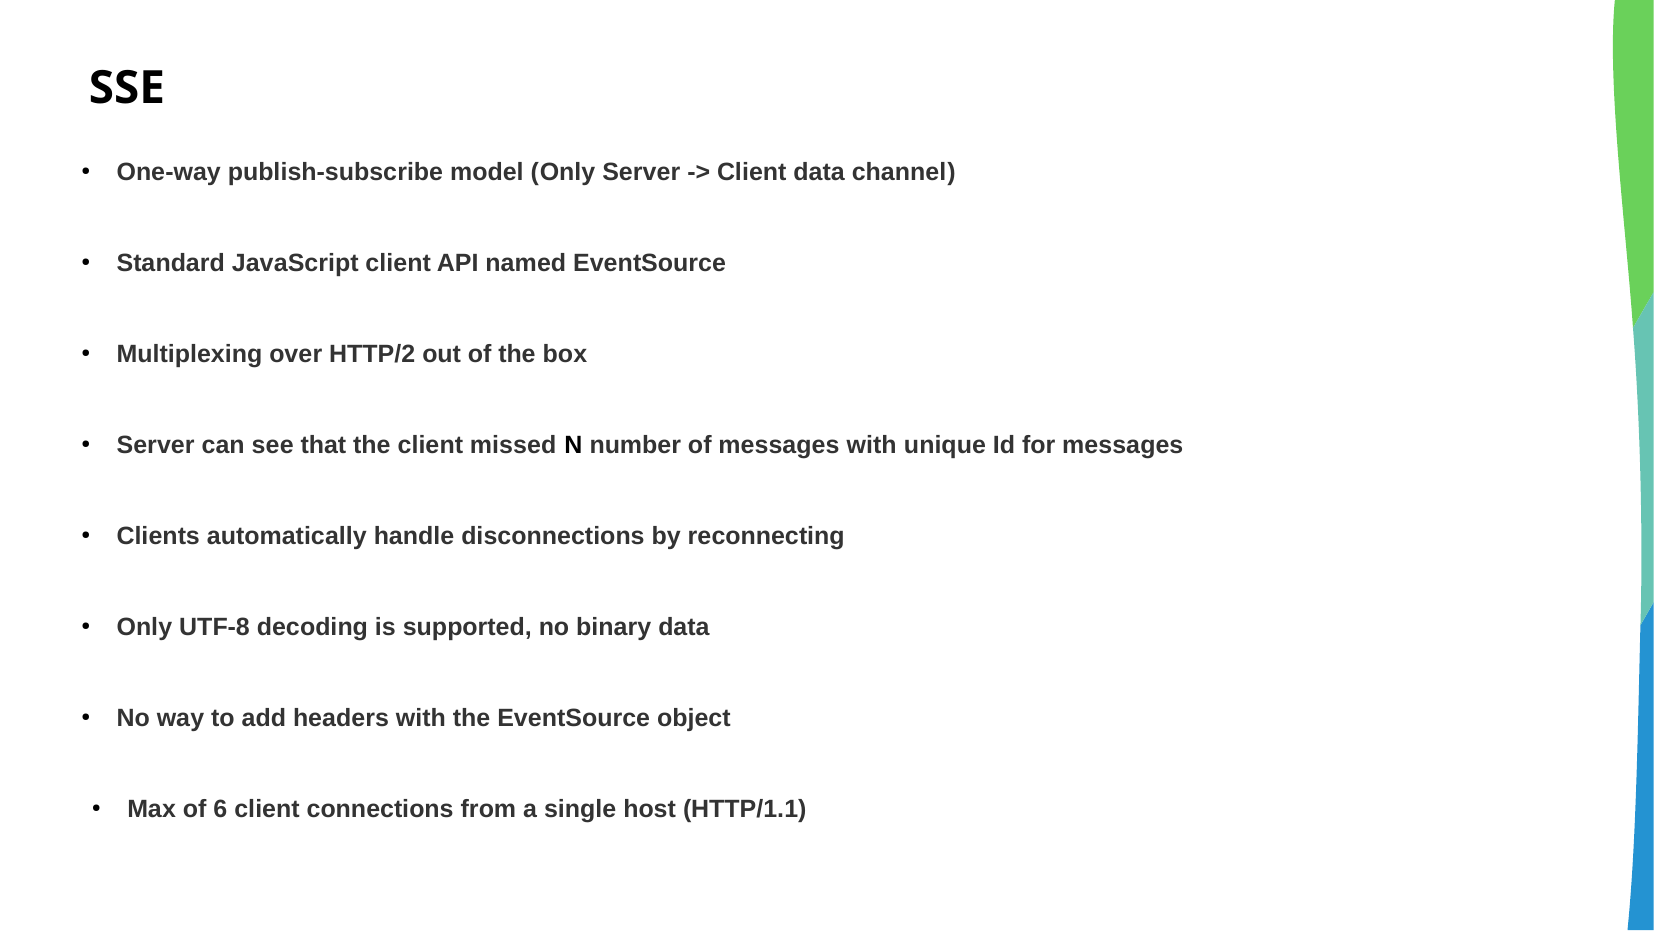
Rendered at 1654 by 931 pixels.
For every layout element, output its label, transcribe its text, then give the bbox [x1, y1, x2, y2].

text_box Only UTF-8 decoding is supported, no binary data [66, 605, 1417, 644]
text_box Max of 6 client connections from a single host (HTTP/1.1) [77, 787, 1013, 831]
text_box Clients automatically handle disconnections by reconnecting [66, 514, 901, 553]
text_box One-way publish-subscribe model (Only Server -> Client data channel) [66, 150, 1351, 207]
text_box Server can see that the client missed N number of messages with unique Id for messages [66, 423, 1559, 462]
text_box Standard JavaScript client API named EventSource [66, 241, 1379, 280]
title SSE [66, 59, 188, 113]
text_box No way to add headers with the EventSource object [66, 696, 929, 756]
text_box Multiplexing over HTTP/2 out of the box [66, 332, 1417, 371]
